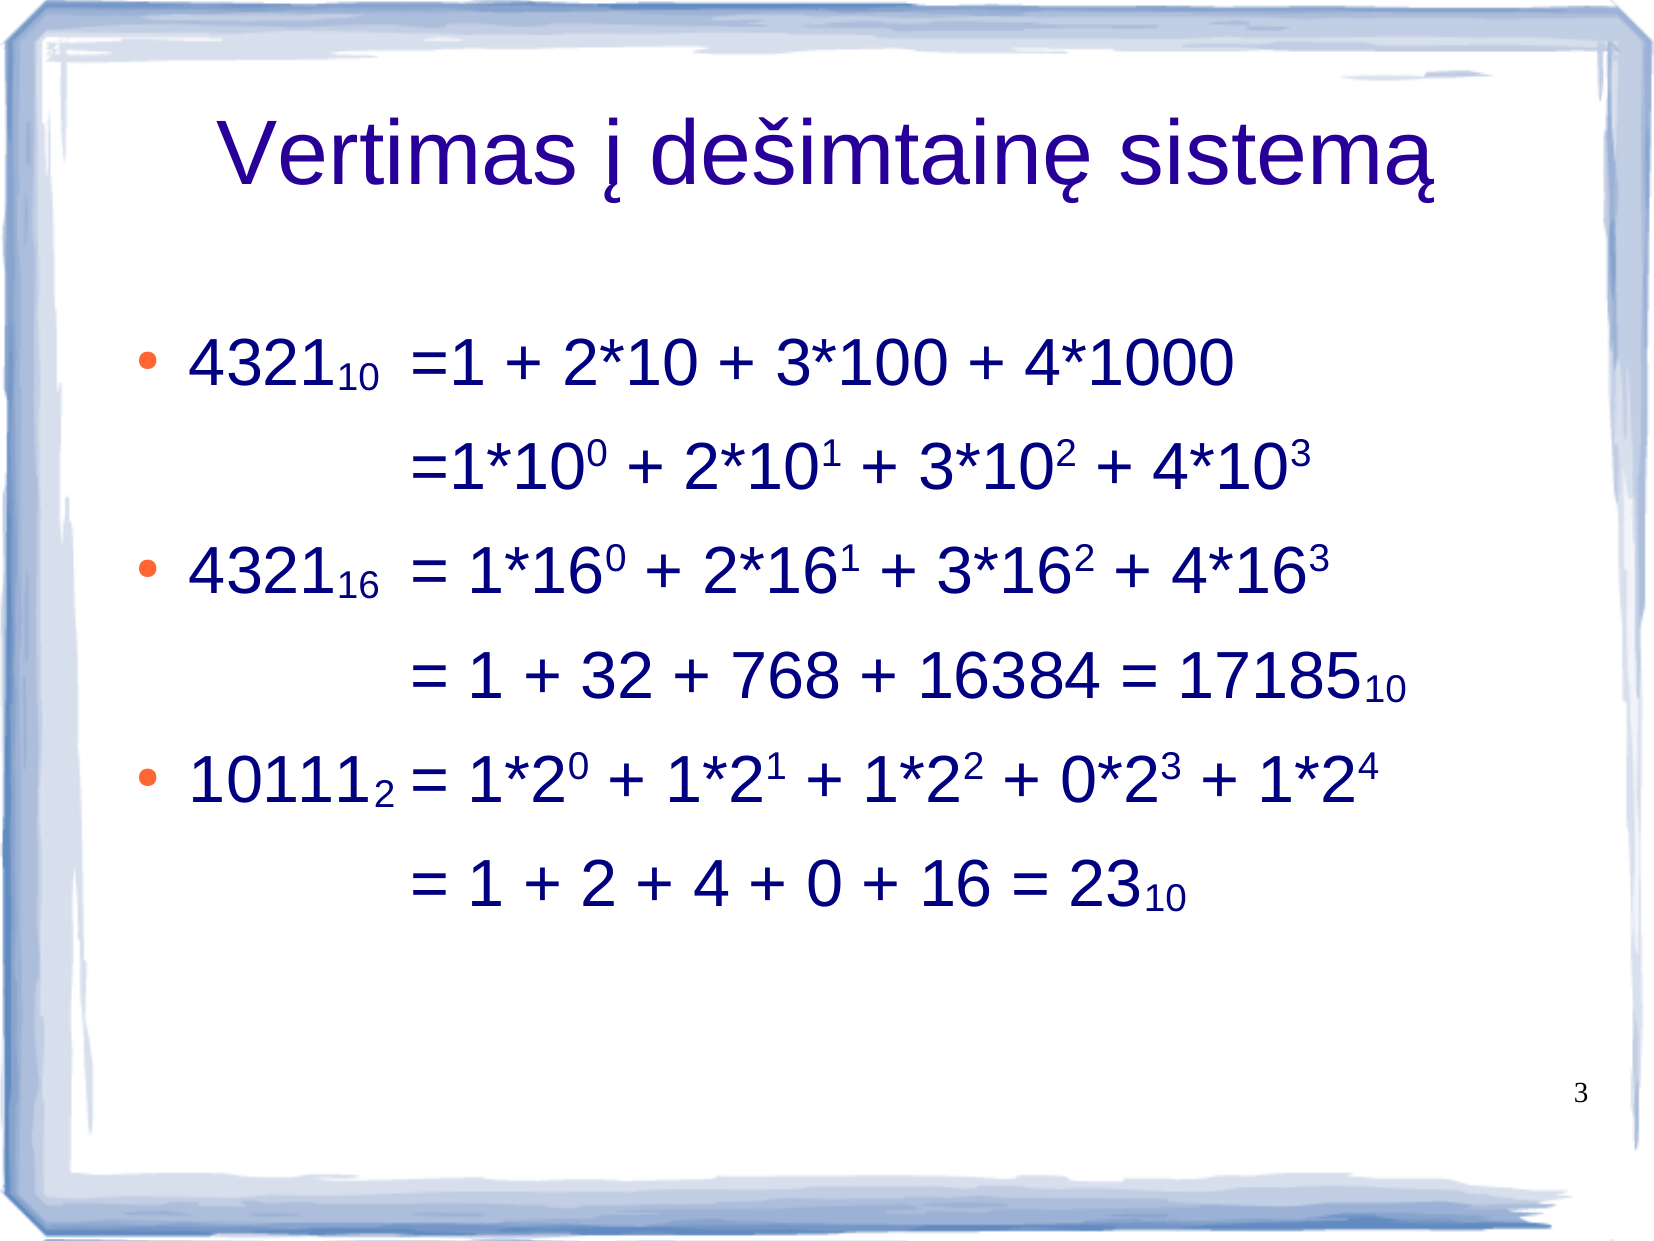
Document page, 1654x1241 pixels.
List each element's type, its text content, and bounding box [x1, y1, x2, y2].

picture [0, 0, 1654, 1241]
list 432110 =1 + 2*10 + 3*100 + 4*1000 =1*100 + 2*101 + 3*102 + 4*103 432116 = 1*160 + 2*161 + 3*162 + 4*163 = 1 + 32 + 768 + 16384 = 1718510 101112 = 1*20 + 1*21 + 1*22 + 0*23 + 1*24 = 1 + 2 + 4 + 0 + 16 = 2310 [118, 324, 1571, 1039]
title Vertimas į dešimtainę sistemą [82, 49, 1571, 257]
